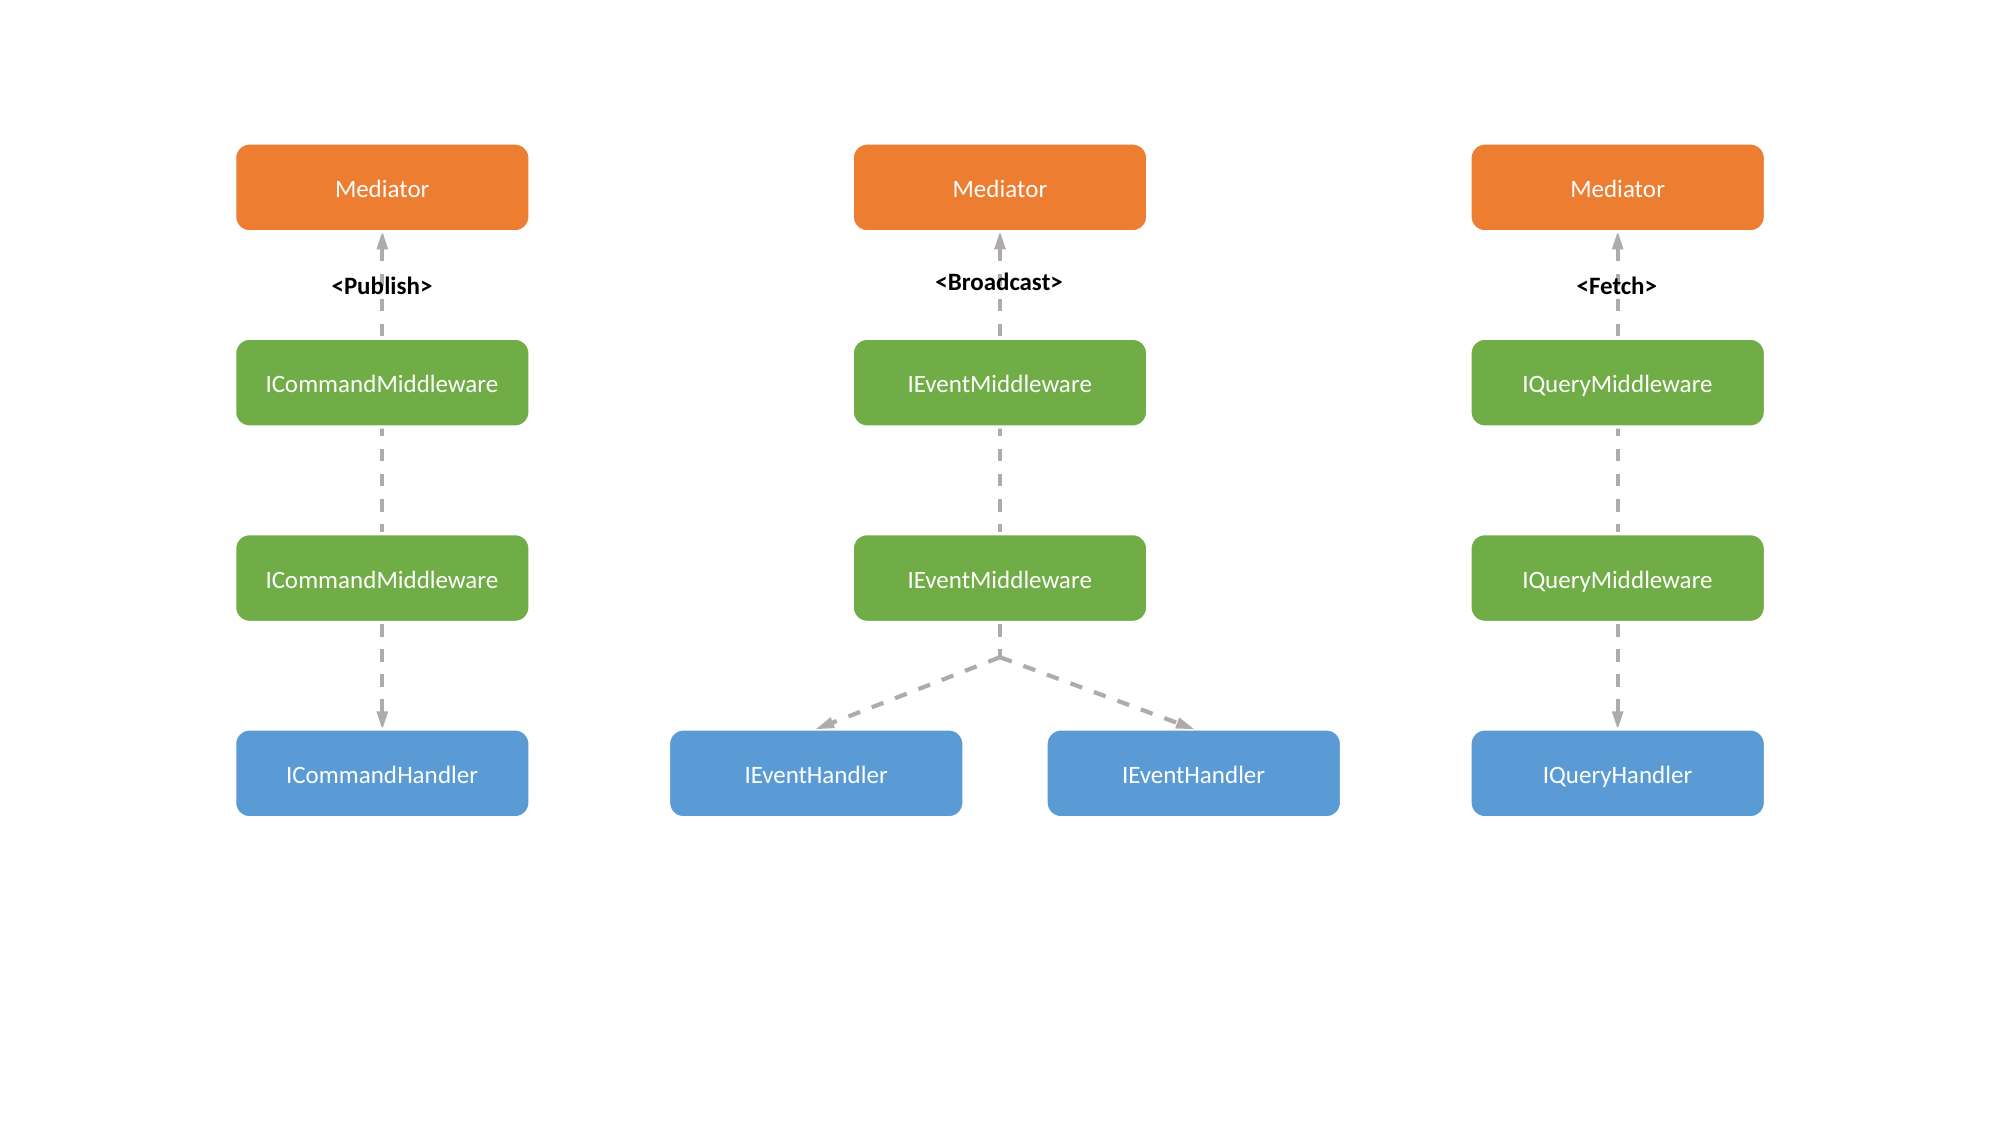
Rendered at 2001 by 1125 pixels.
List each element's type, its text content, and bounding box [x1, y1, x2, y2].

text_box Mediator [234, 143, 531, 232]
text_box <Broadcast> [919, 258, 1079, 304]
text_box Mediator [1470, 143, 1766, 232]
text_box <Fetch> [1537, 262, 1697, 308]
text_box IEventMiddleware [852, 338, 1148, 428]
text_box IEventHandler [668, 729, 964, 818]
text_box IEventHandler [1046, 729, 1342, 818]
text_box ICommandHandler [234, 729, 531, 818]
text_box IEventMiddleware [852, 533, 1148, 623]
text_box ICommandMiddleware [234, 338, 531, 428]
text_box <Publish> [302, 262, 462, 308]
text_box ICommandMiddleware [234, 533, 531, 623]
text_box IQueryMiddleware [1470, 533, 1766, 623]
text_box Mediator [852, 143, 1148, 232]
text_box IQueryMiddleware [1470, 338, 1766, 428]
text_box IQueryHandler [1470, 729, 1766, 818]
